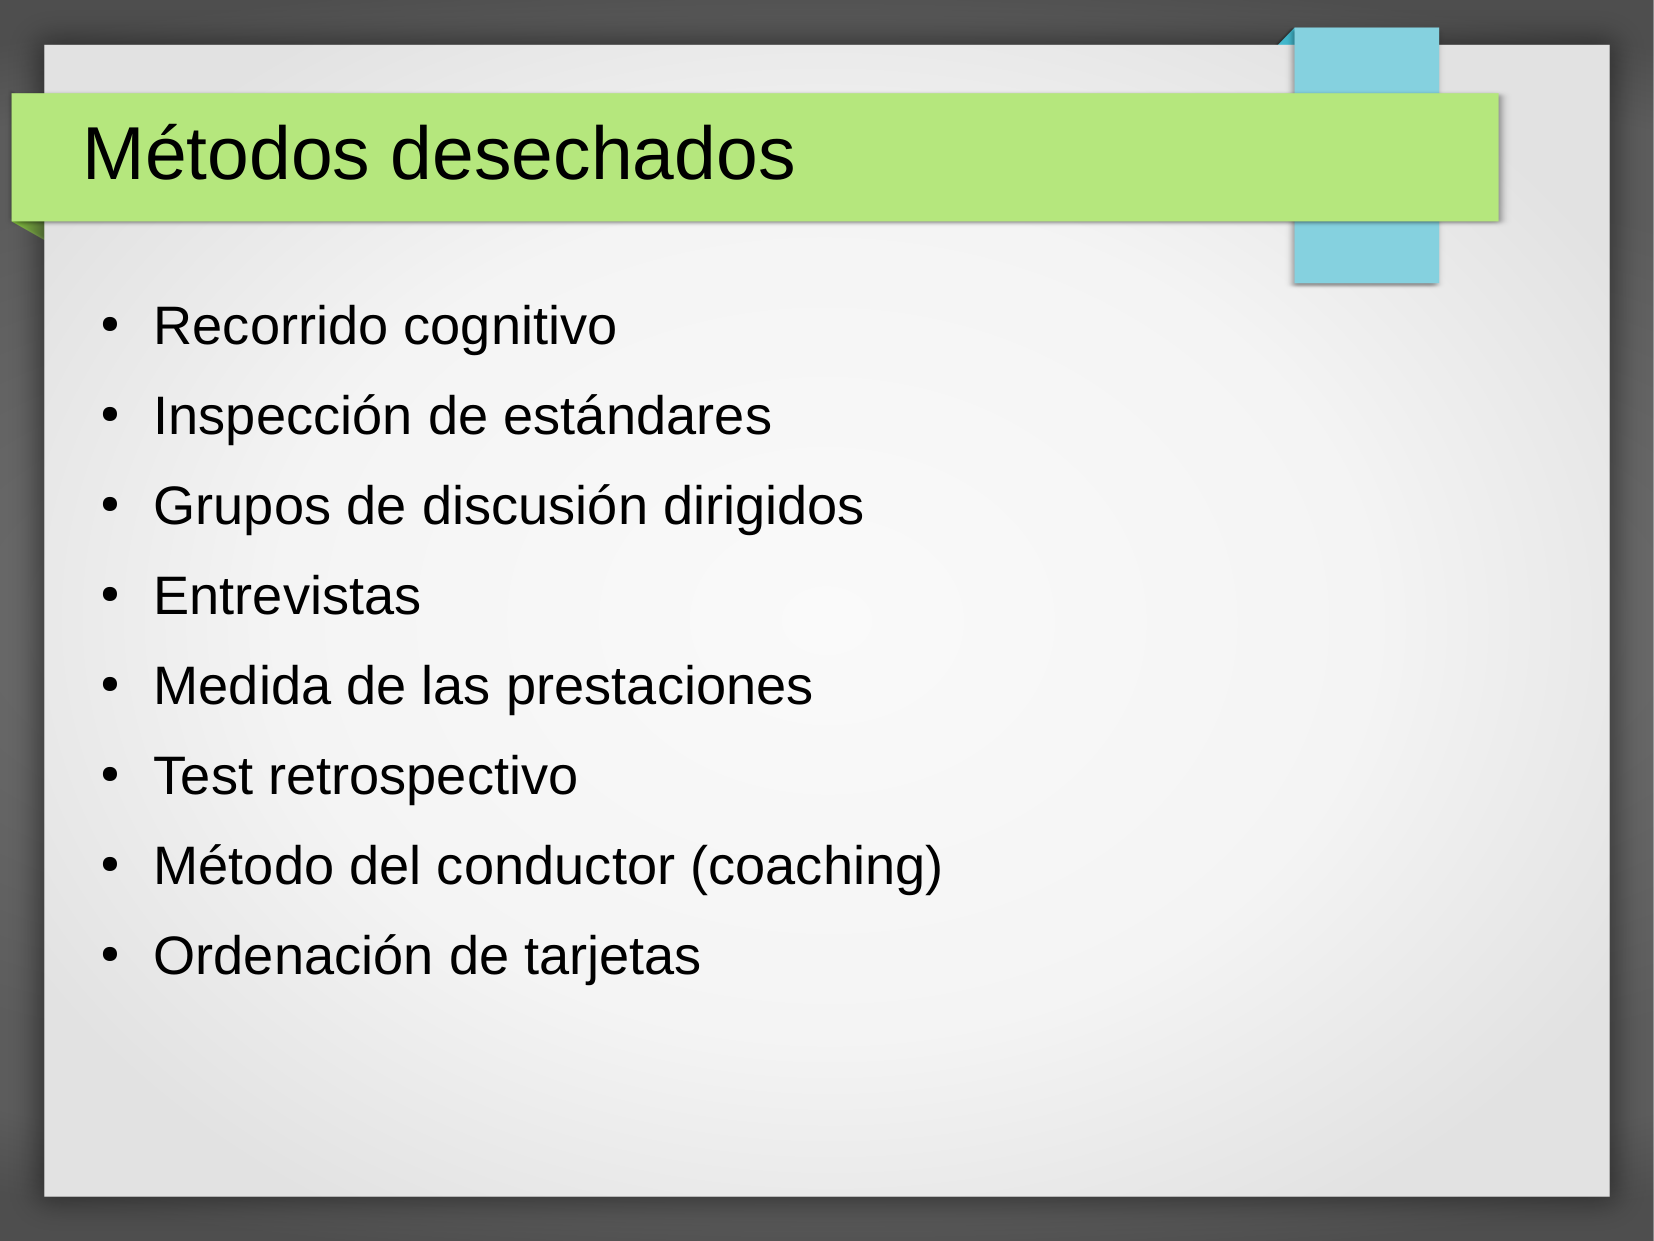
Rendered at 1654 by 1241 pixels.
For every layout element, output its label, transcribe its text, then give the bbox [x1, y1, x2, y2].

list Recorrido cognitivo Inspección de estándares Grupos de discusión dirigidos Entrevistas Medida de las prestaciones Test retrospectivo Método del conductor (coaching) Ordenación de tarjetas [82, 295, 1571, 1015]
title Métodos desechados [82, 94, 1264, 213]
picture [0, 0, 1654, 1241]
